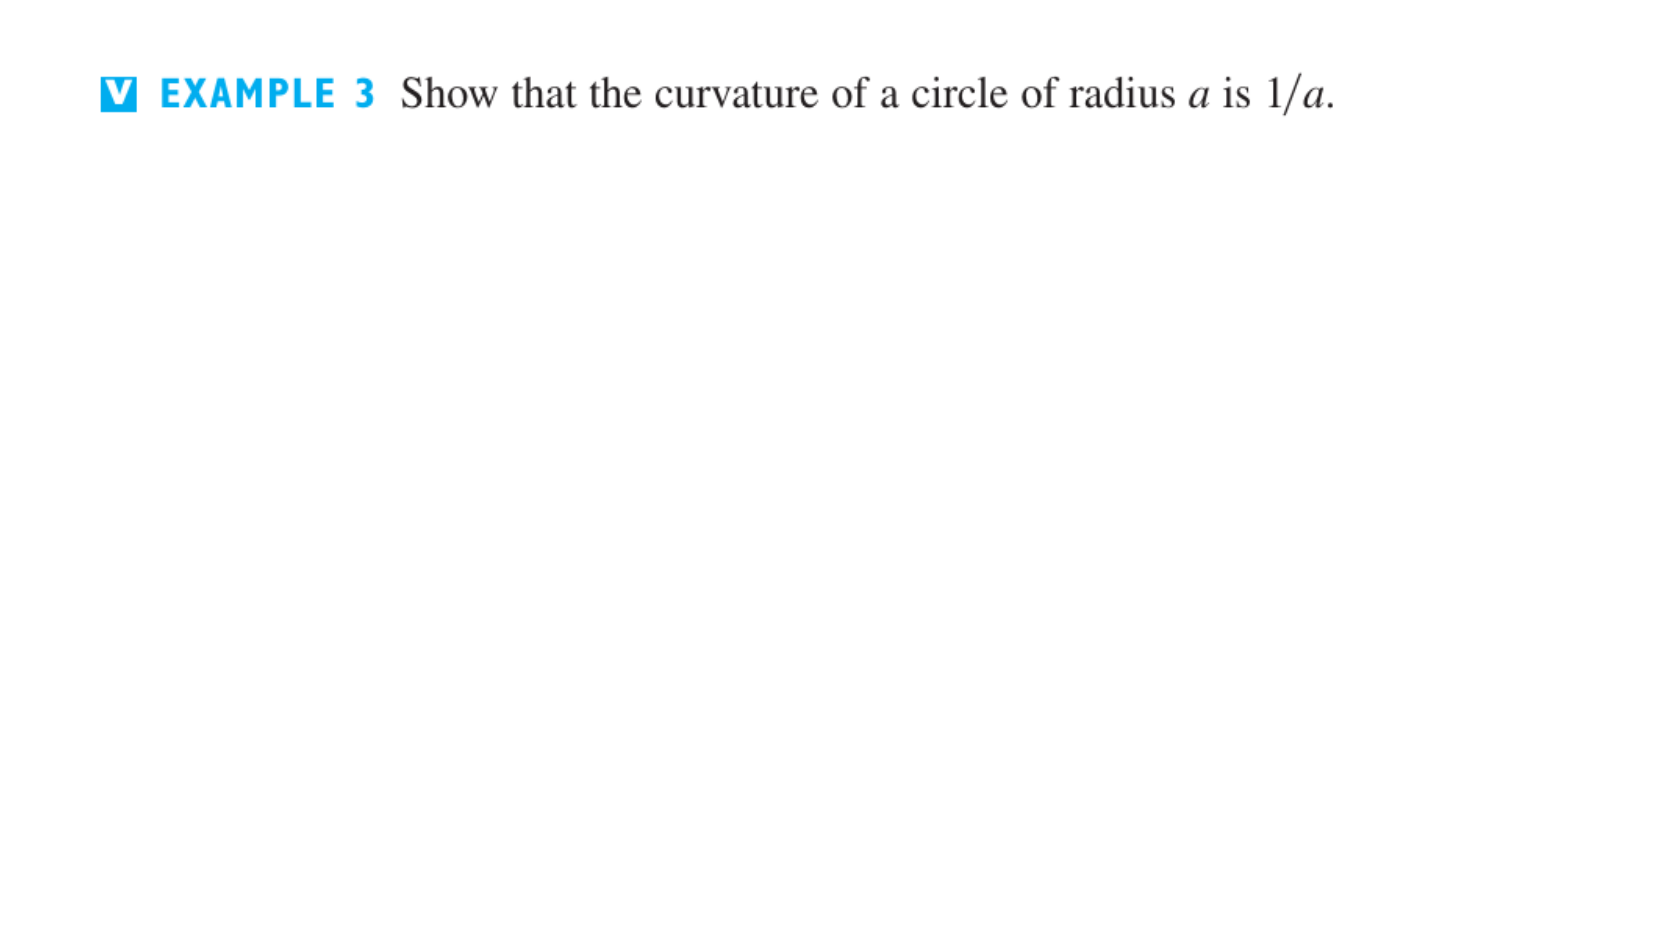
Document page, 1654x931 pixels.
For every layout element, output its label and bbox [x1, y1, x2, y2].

picture [87, 58, 1347, 130]
